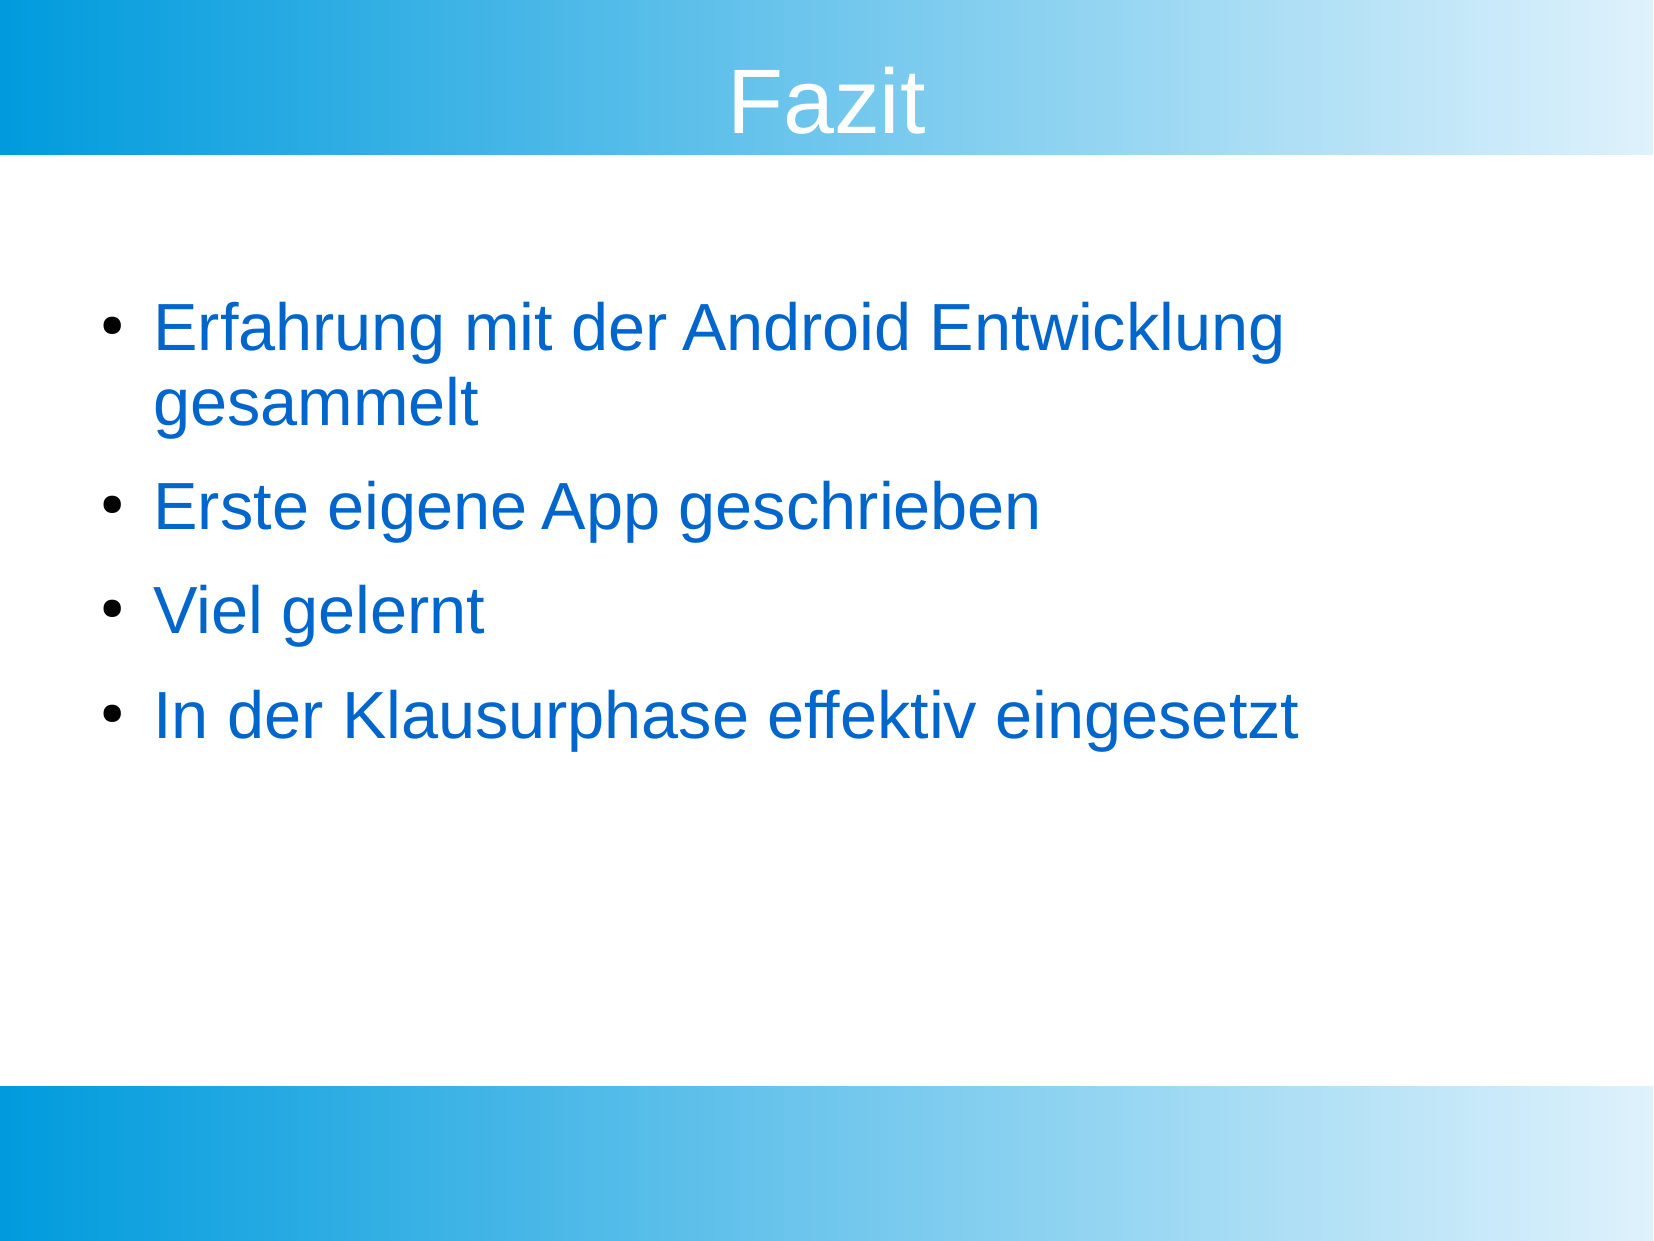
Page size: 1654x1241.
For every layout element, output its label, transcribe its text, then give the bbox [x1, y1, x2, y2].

list Erfahrung mit der Android Entwicklung gesammelt Erste eigene App geschrieben Viel gelernt In der Klausurphase effektiv eingesetzt [82, 290, 1571, 1010]
title Fazit [82, 49, 1571, 155]
